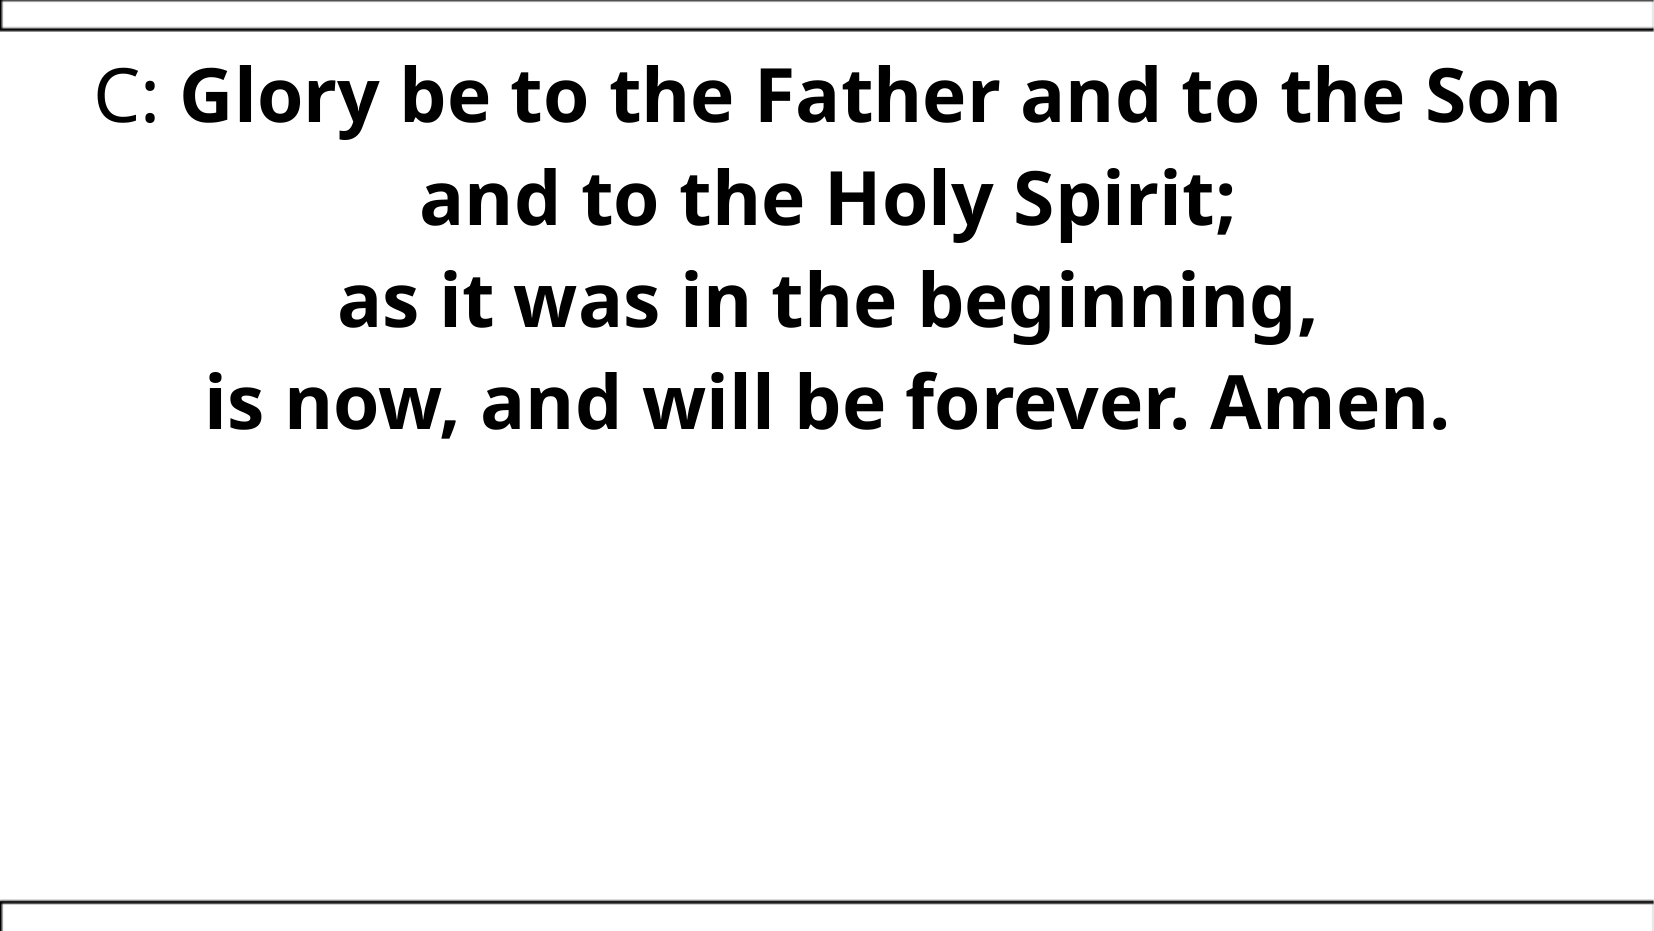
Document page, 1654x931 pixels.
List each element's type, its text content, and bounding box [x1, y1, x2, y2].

text_box C: Glory be to the Father and to the Son and to the Holy Spirit; as it was in the beginning, is now, and will be forever. Amen. [71, 35, 1587, 450]
picture [0, 0, 1654, 931]
